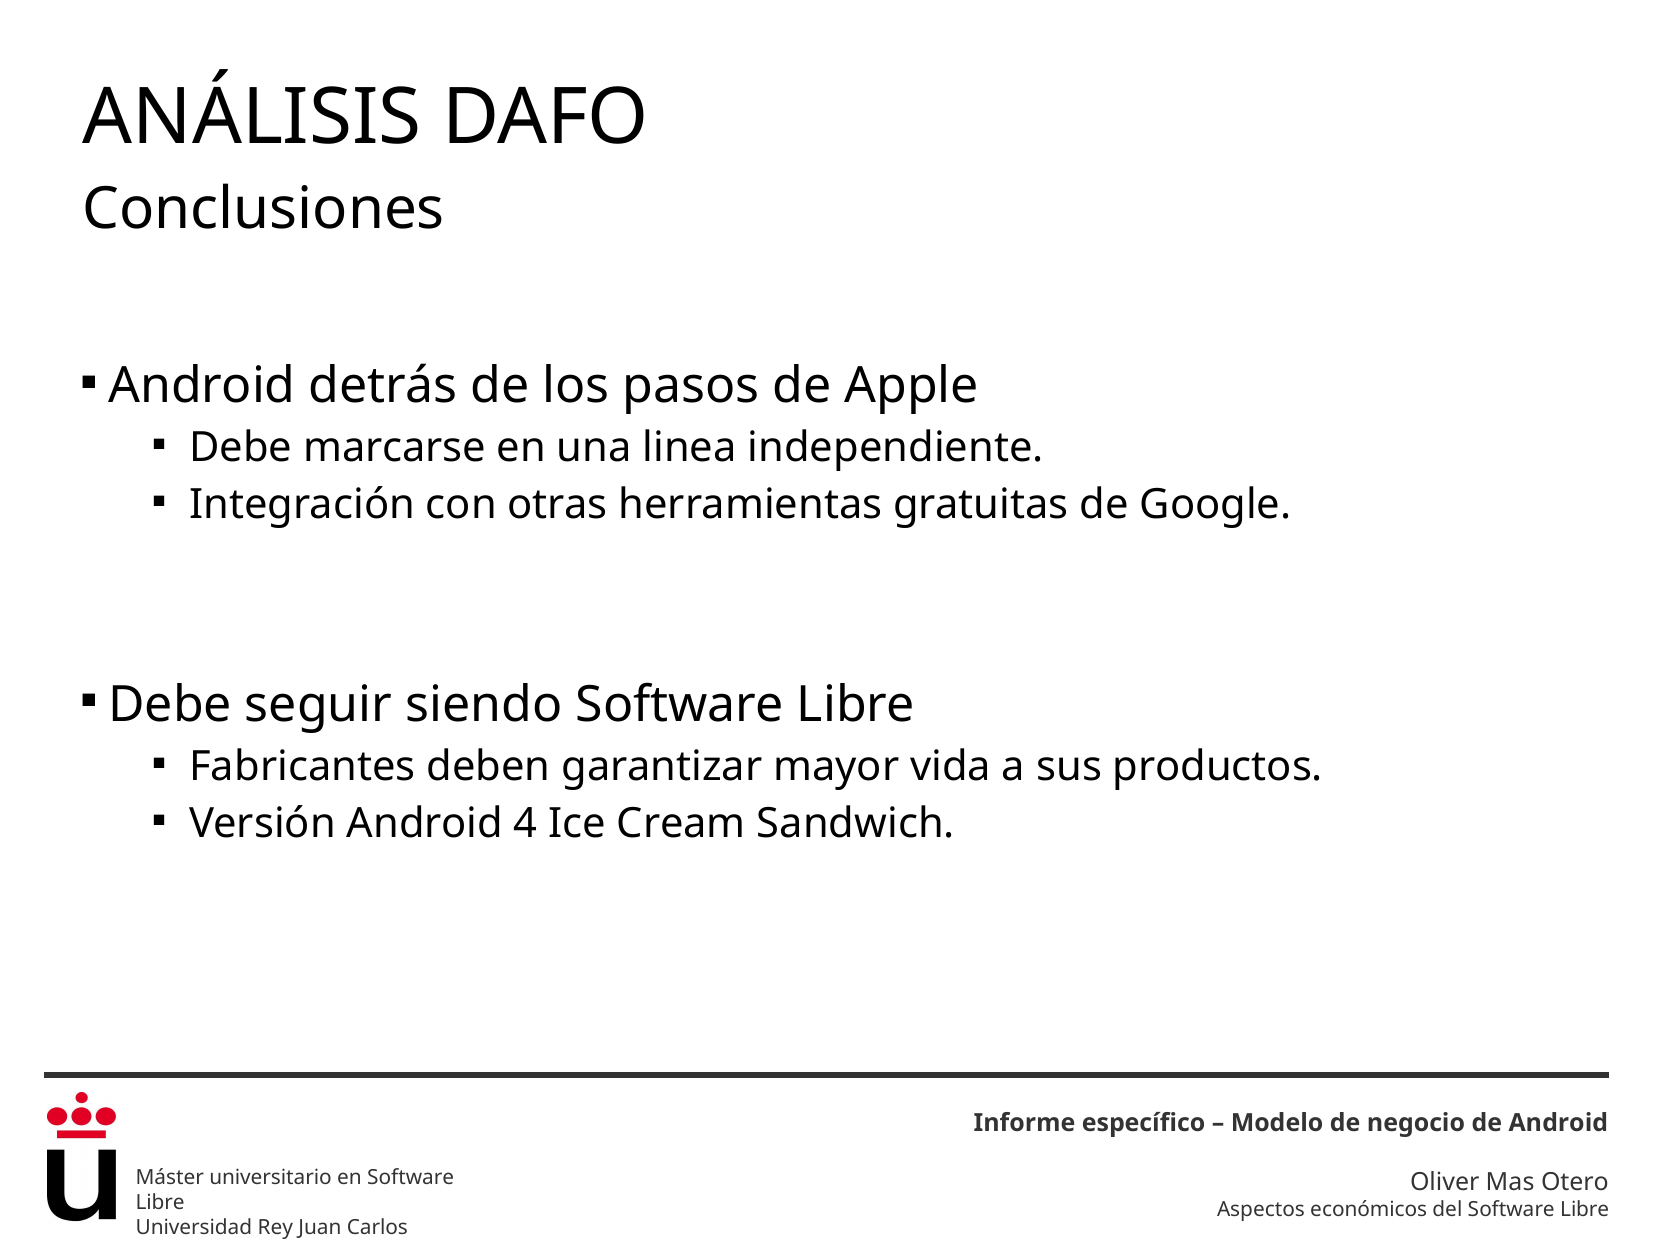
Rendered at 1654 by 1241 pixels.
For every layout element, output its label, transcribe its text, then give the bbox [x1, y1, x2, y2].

title ANÁLISIS DAFO Conclusiones [82, 49, 1571, 257]
text_box Máster universitario en Software Libre Universidad Rey Juan Carlos [120, 1168, 514, 1234]
text_box Informe específico – Modelo de negocio de Android Oliver Mas Otero Aspectos económicos del Software Libre [885, 1098, 1625, 1229]
picture [47, 1092, 119, 1228]
text_box Android detrás de los pasos de Apple Debe marcarse en una linea independiente. Integración con otras herramientas gratuitas de Google. Debe seguir siendo Software Libre Fabricantes deben garantizar mayor vida a sus productos. Versión Android 4 Ice Cream Sandwich. [82, 290, 1571, 1034]
